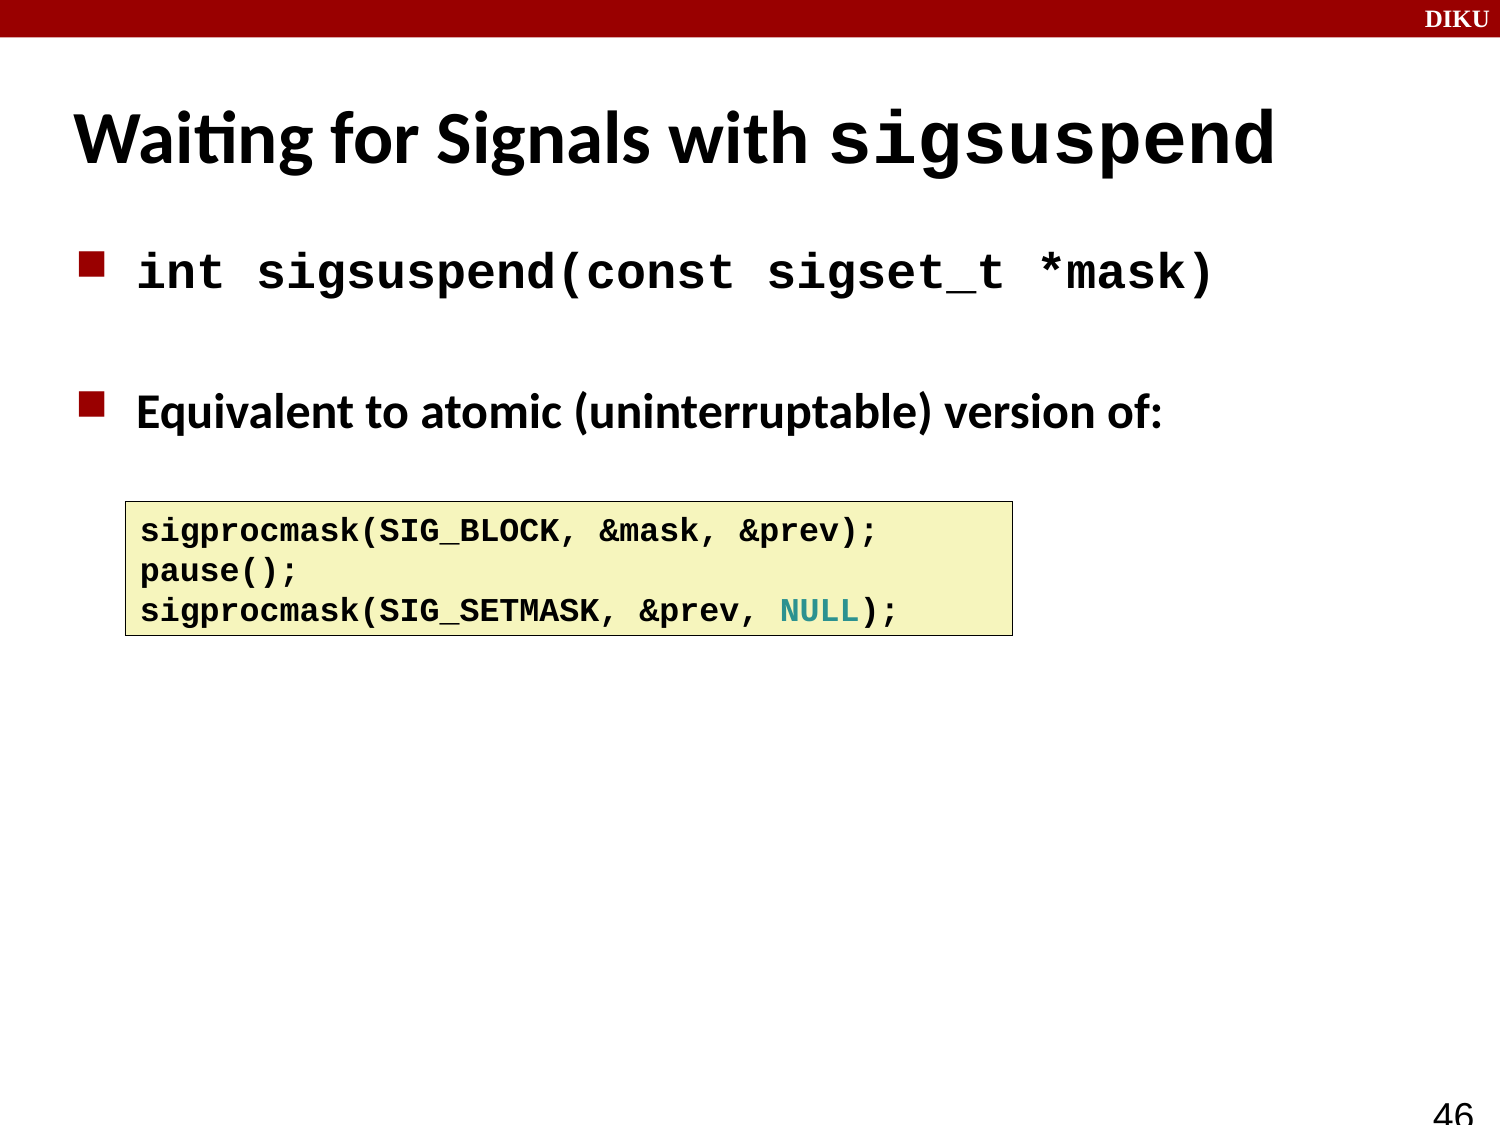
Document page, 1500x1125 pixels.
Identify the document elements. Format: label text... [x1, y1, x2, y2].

text_box Waiting for Signals with sigsuspend [58, 71, 1450, 197]
text_box sigprocmask(SIG_BLOCK, &mask, &prev); pause(); sigprocmask(SIG_SETMASK, &prev, NULL); [124, 501, 1013, 636]
text_box int sigsuspend(const sigset_t *mask) Equivalent to atomic (uninterruptable) version of: [65, 230, 1361, 313]
